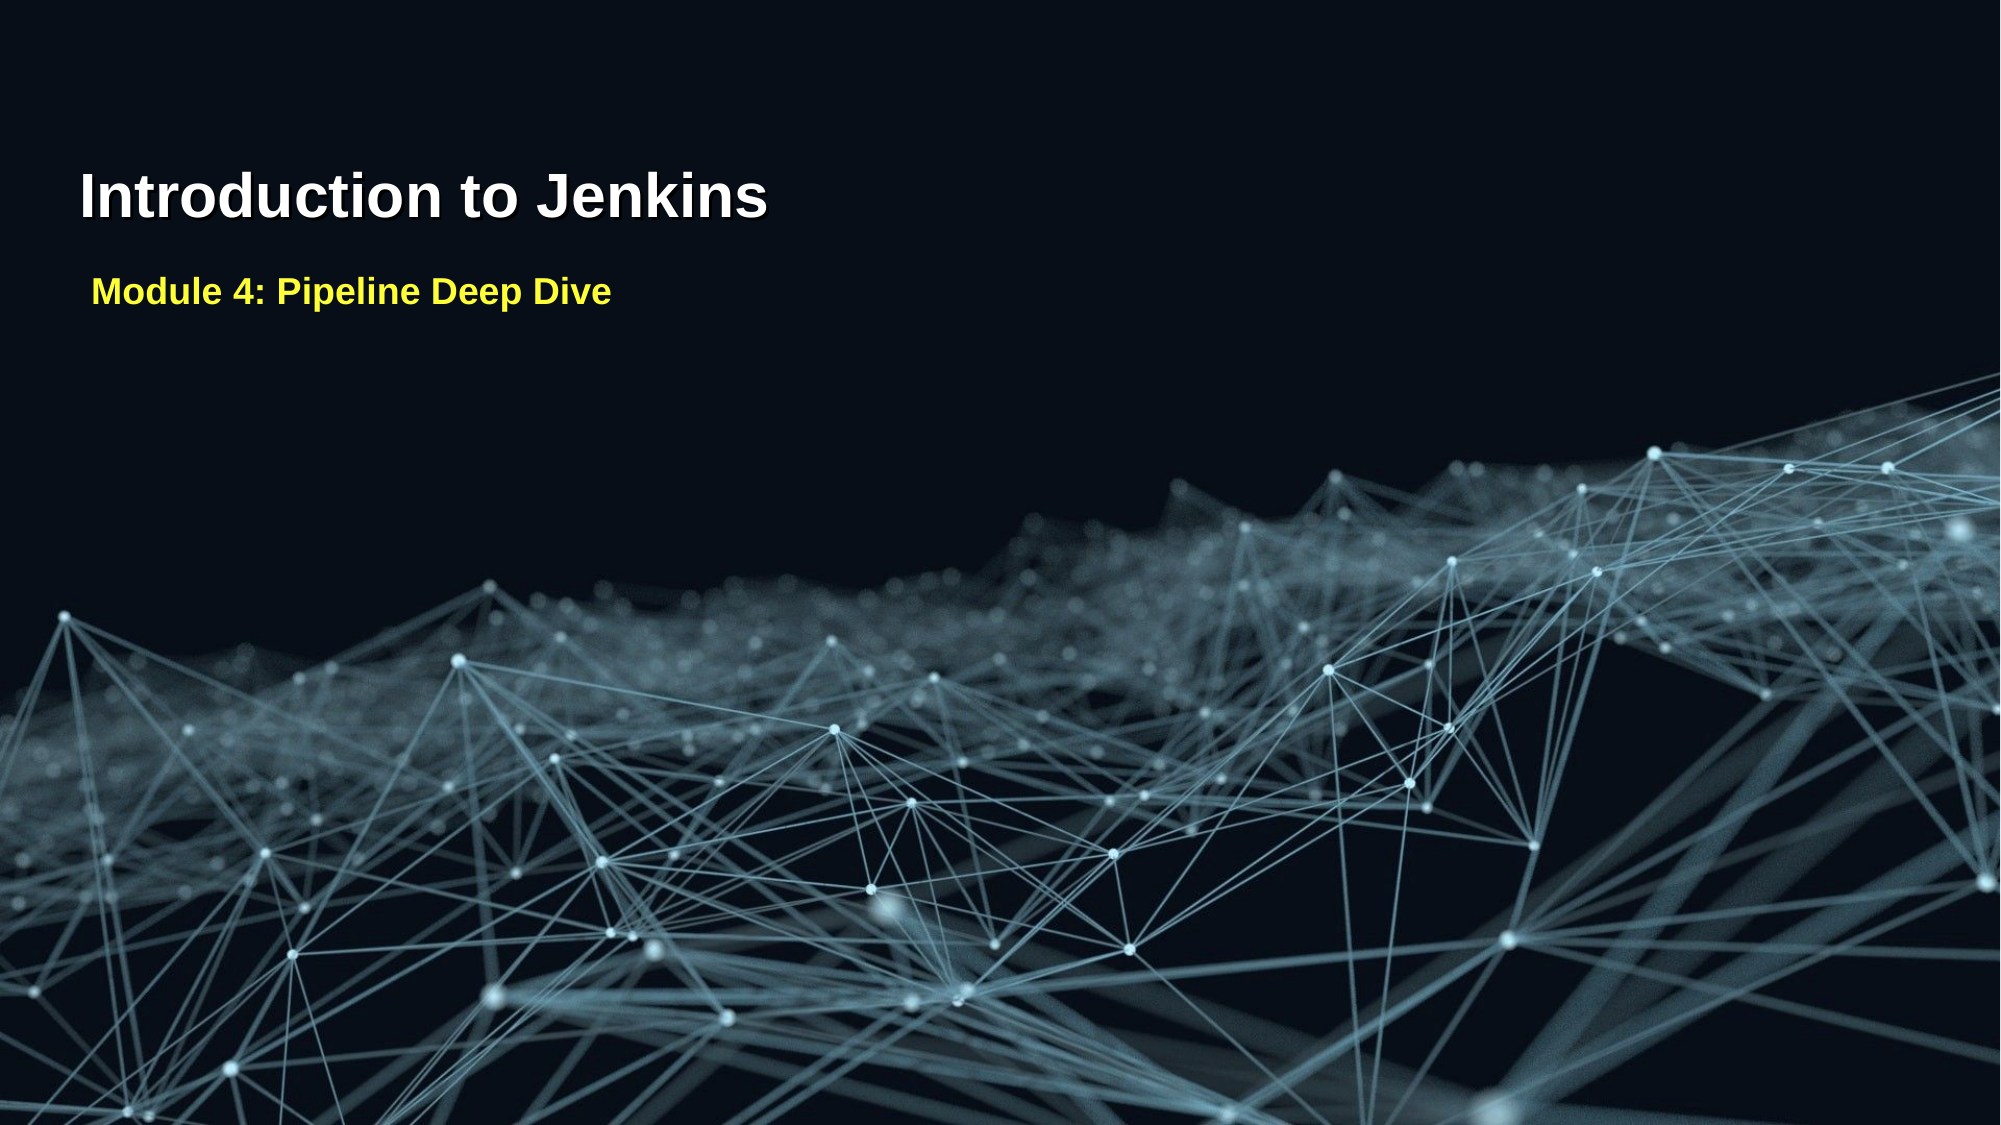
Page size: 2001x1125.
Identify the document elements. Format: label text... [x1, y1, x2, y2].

text_box Introduction to Jenkins [64, 153, 1004, 239]
text_box Module 4: Pipeline Deep Dive [76, 259, 1093, 320]
picture [0, 0, 2001, 1125]
